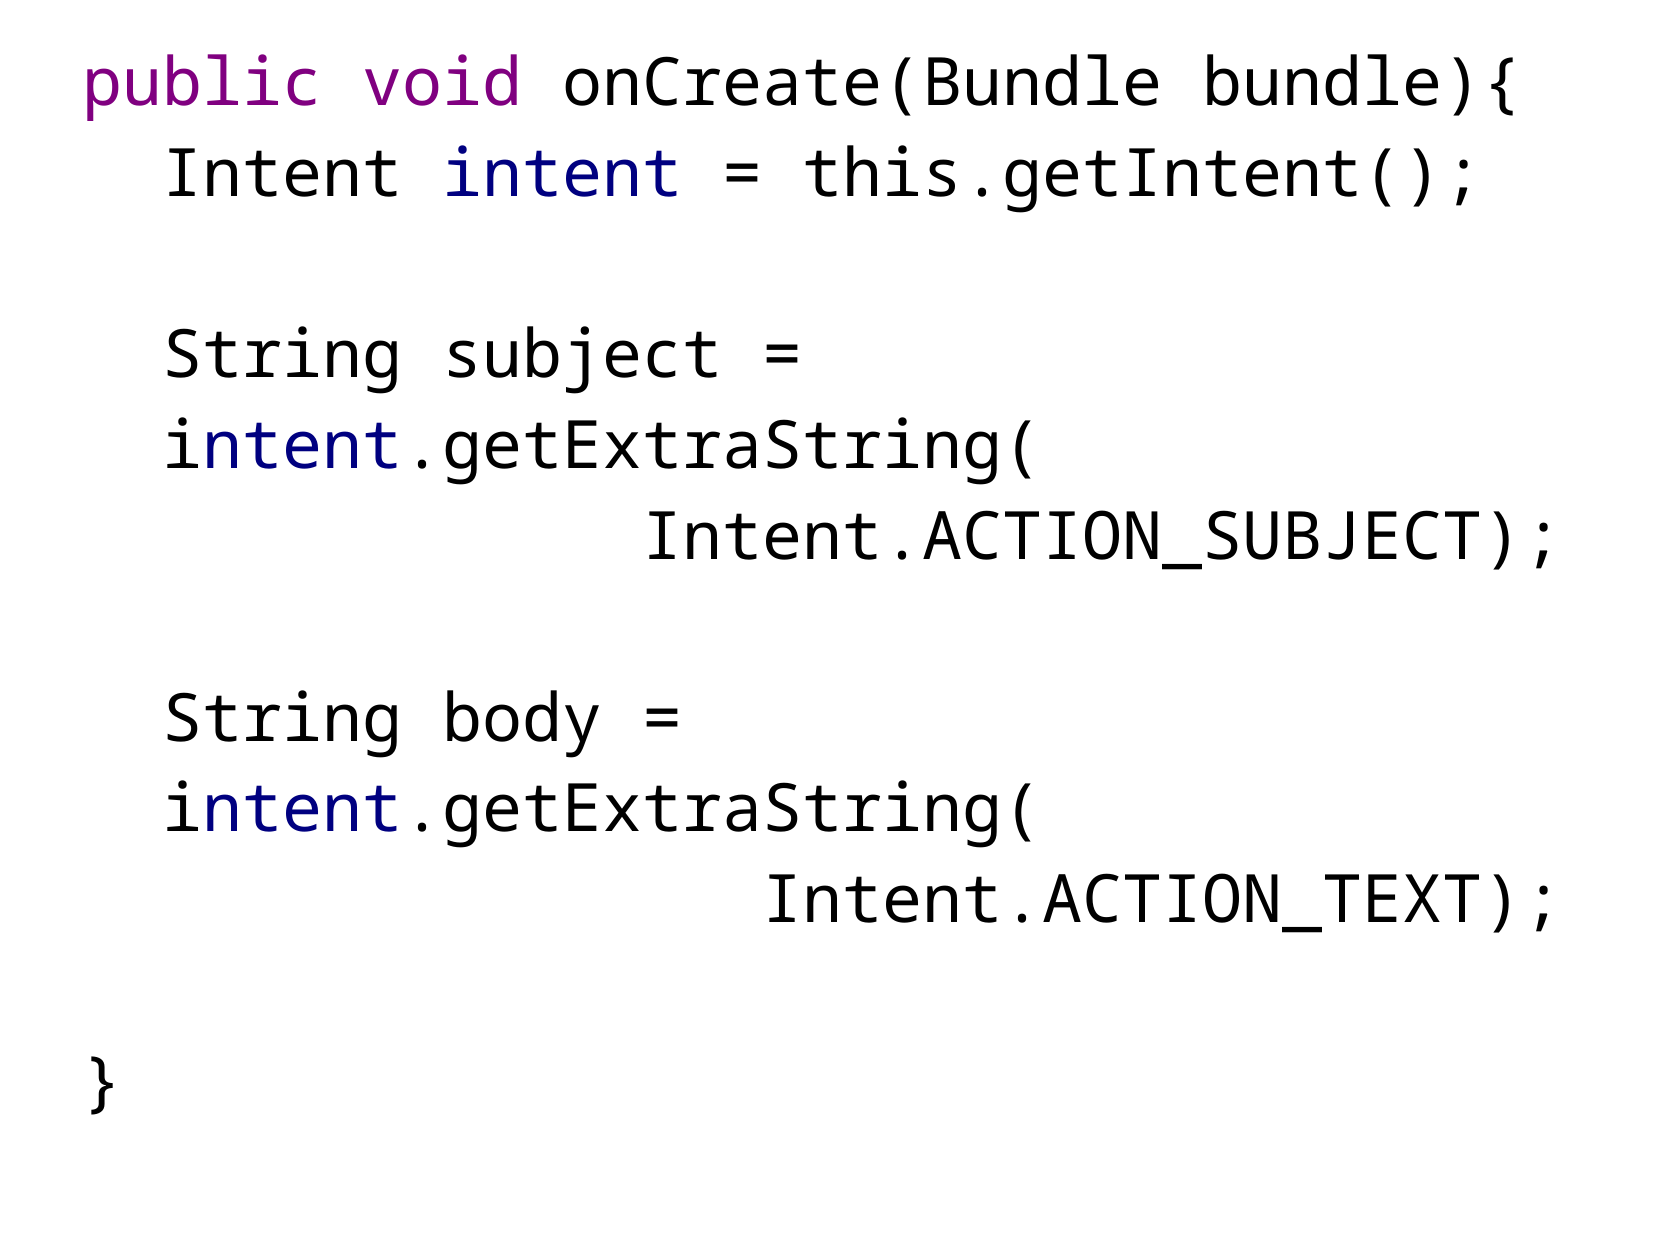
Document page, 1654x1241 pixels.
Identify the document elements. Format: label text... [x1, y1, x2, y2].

subtitle public void onCreate(Bundle bundle){ Intent intent = this.getIntent(); String subject = intent.getExtraString( Intent.ACTION_SUBJECT); String body = intent.getExtraString( Intent.ACTION_TEXT); } [82, 56, 1571, 1102]
